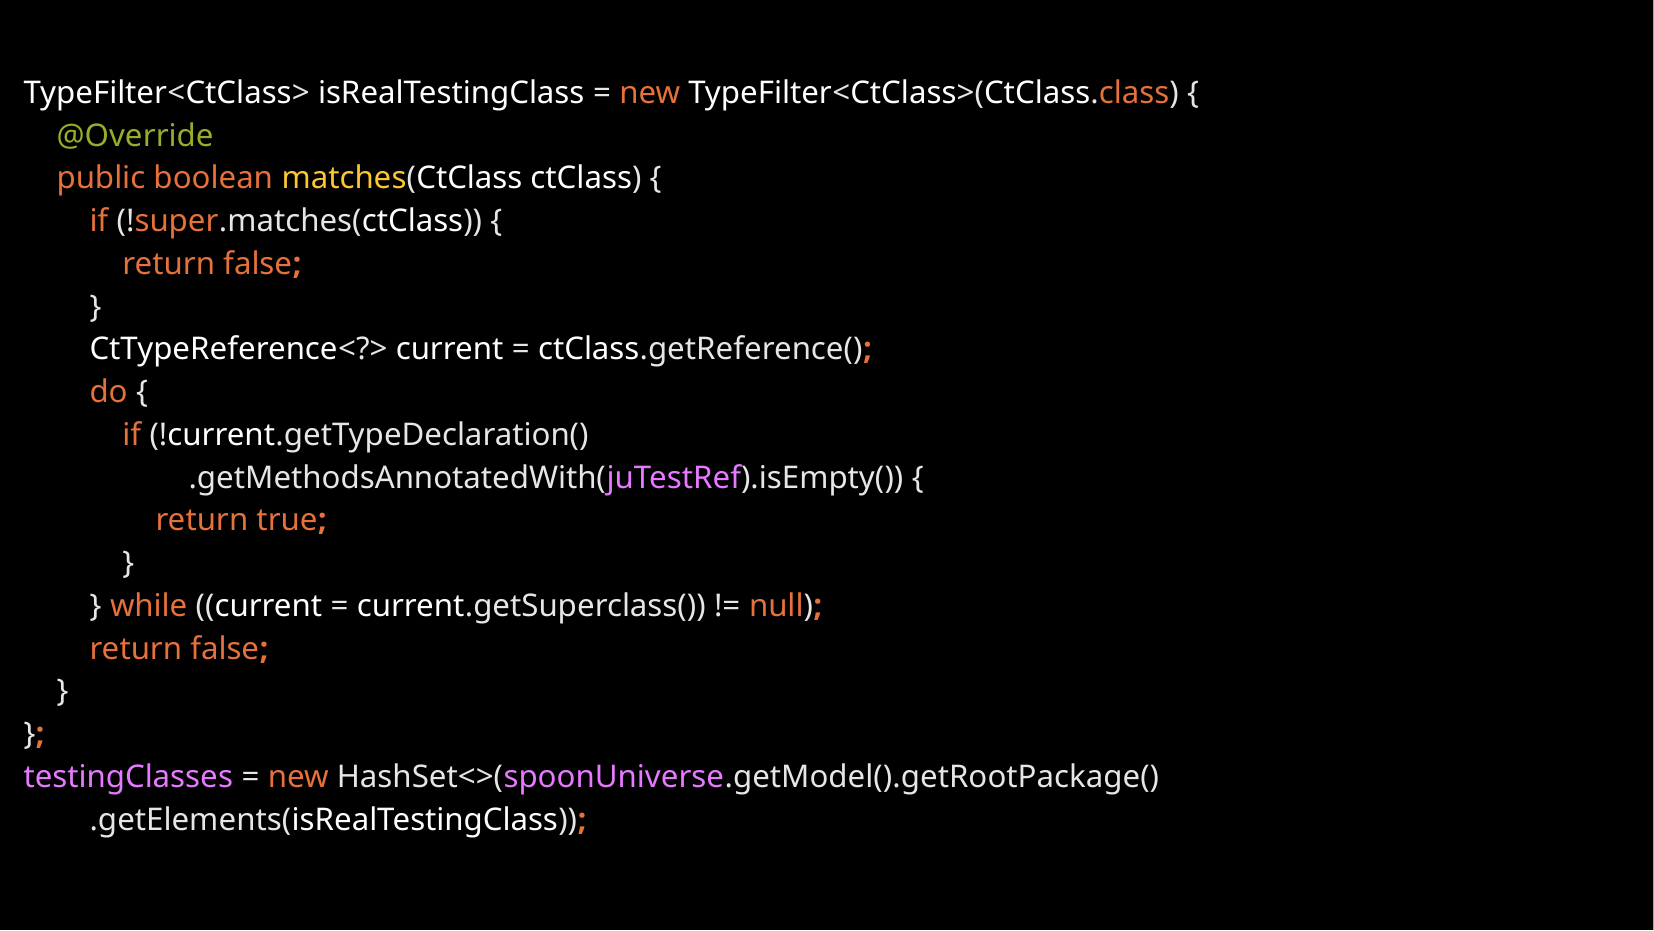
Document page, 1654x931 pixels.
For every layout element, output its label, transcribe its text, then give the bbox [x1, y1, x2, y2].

subtitle TypeFilter<CtClass> isRealTestingClass = new TypeFilter<CtClass>(CtClass.class) { @Override public boolean matches(CtClass ctClass) { if (!super.matches(ctClass)) { return false; } CtTypeReference<?> current = ctClass.getReference(); do { if (!current.getTypeDeclaration() .getMethodsAnnotatedWith(juTestRef).isEmpty()) { return true; } } while ((current = current.getSuperclass()) != null); return false; } }; testingClasses = new HashSet<>(spoonUniverse.getModel().getRootPackage() .getElements(isRealTestingClass)); [23, 23, 1630, 886]
